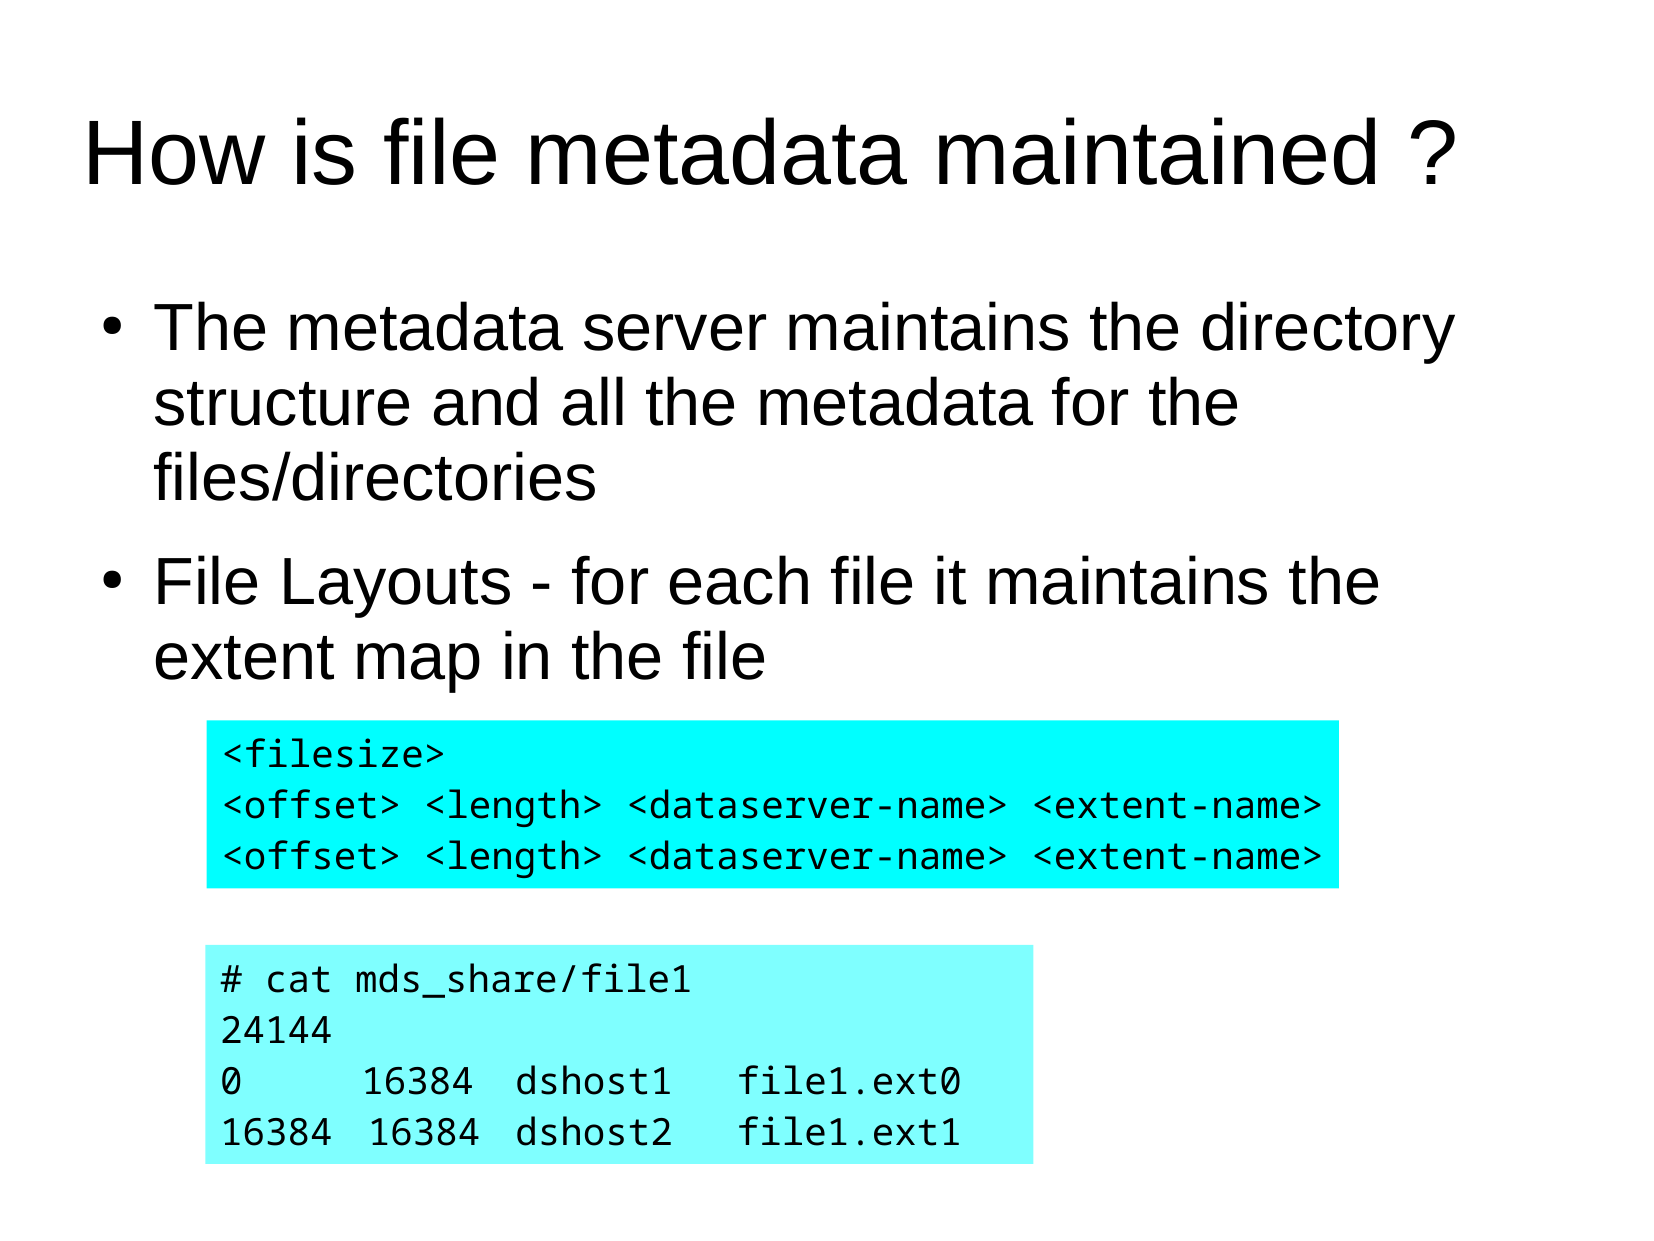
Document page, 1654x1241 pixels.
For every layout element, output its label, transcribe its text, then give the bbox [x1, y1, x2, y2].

text_box <filesize> <offset> <length> <dataserver-name> <extent-name> <offset> <length> <dataserver-name> <extent-name> [206, 720, 1339, 866]
list The metadata server maintains the directory structure and all the metadata for the files/directories File Layouts - for each file it maintains the extent map in the file [82, 290, 1571, 1109]
title How is file metadata maintained ? [82, 56, 1571, 250]
text_box # cat mds_share/file1 24144 0 16384 dshost1 file1.ext0 16384 16384 dshost2 file1.ext1 [205, 944, 1034, 1134]
